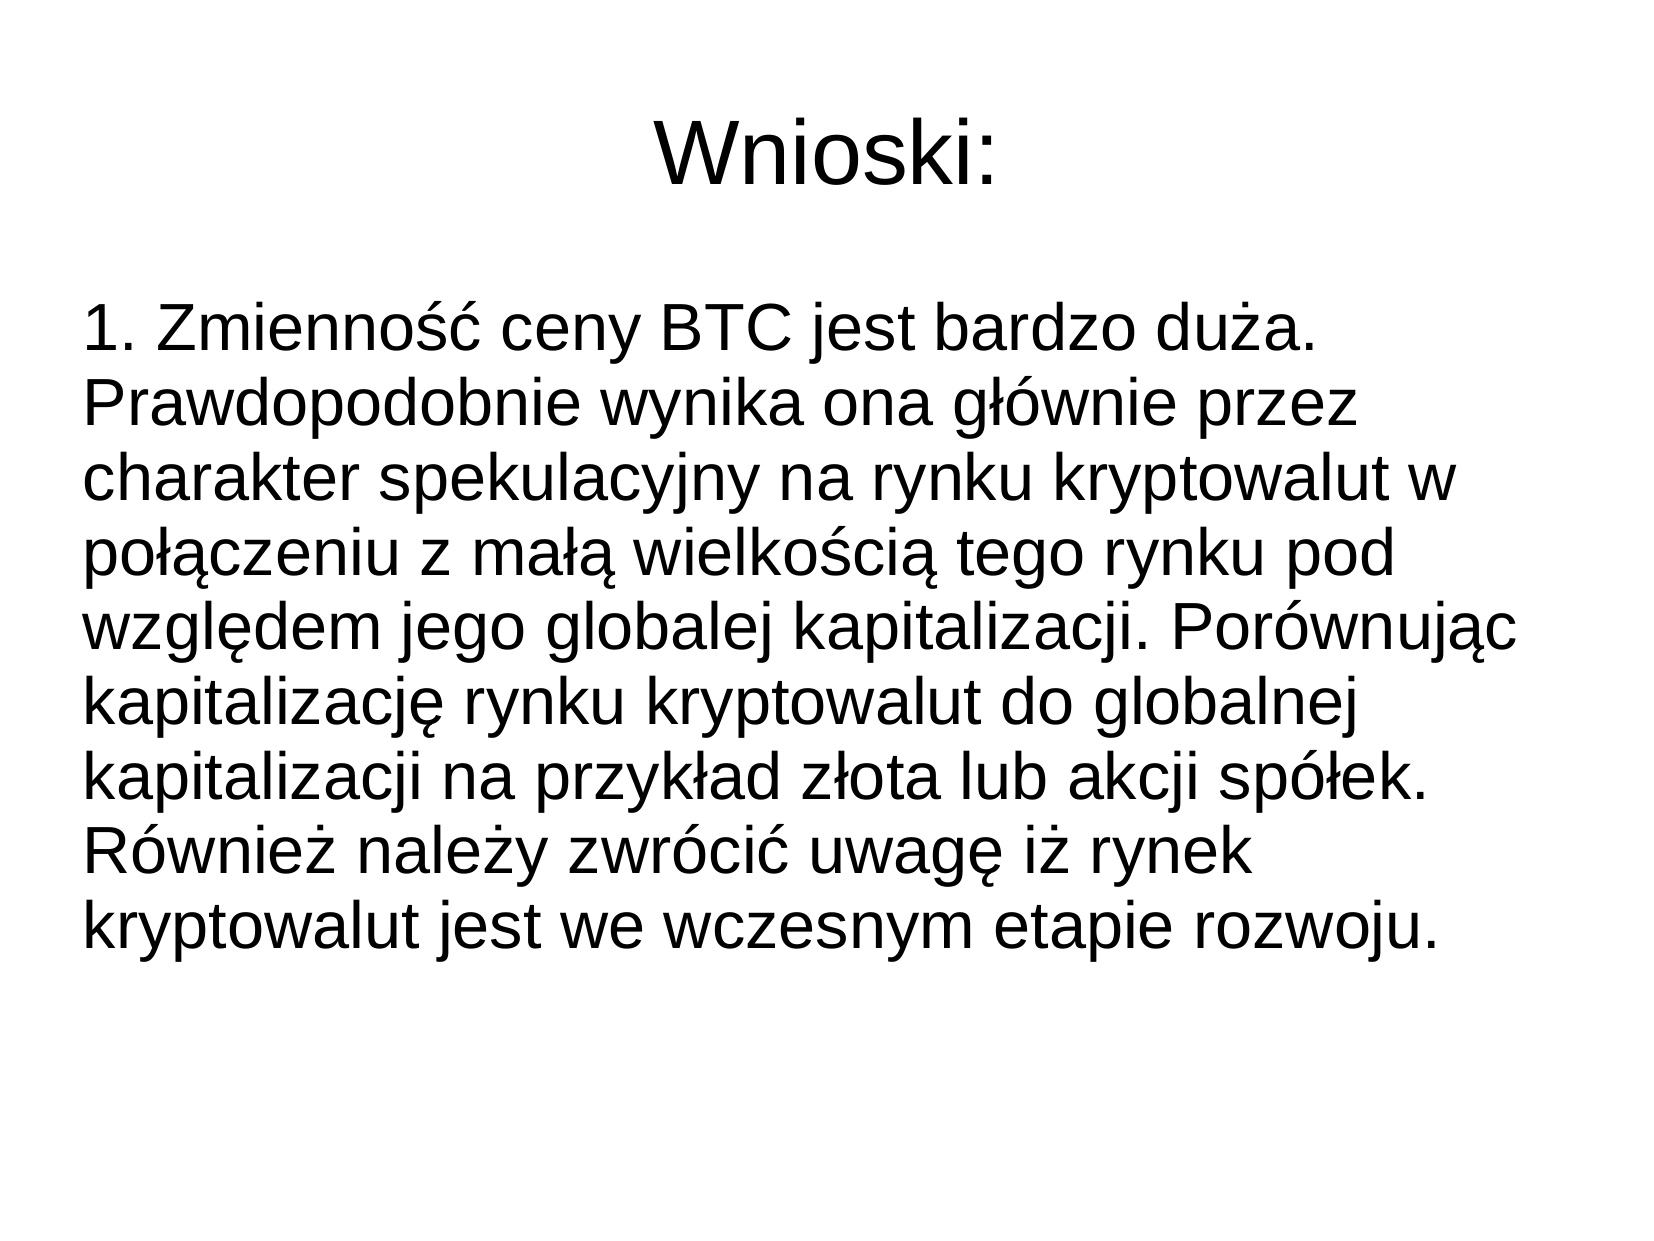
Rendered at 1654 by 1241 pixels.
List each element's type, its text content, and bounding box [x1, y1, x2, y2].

title Wnioski: [82, 49, 1571, 257]
list 1. Zmienność ceny BTC jest bardzo duża. Prawdopodobnie wynika ona głównie przez charakter spekulacyjny na rynku kryptowalut w połączeniu z małą wielkością tego rynku pod względem jego globalej kapitalizacji. Porównując kapitalizację rynku kryptowalut do globalnej kapitalizacji na przykład złota lub akcji spółek. Również należy zwrócić uwagę iż rynek kryptowalut jest we wczesnym etapie rozwoju. [82, 290, 1571, 1109]
